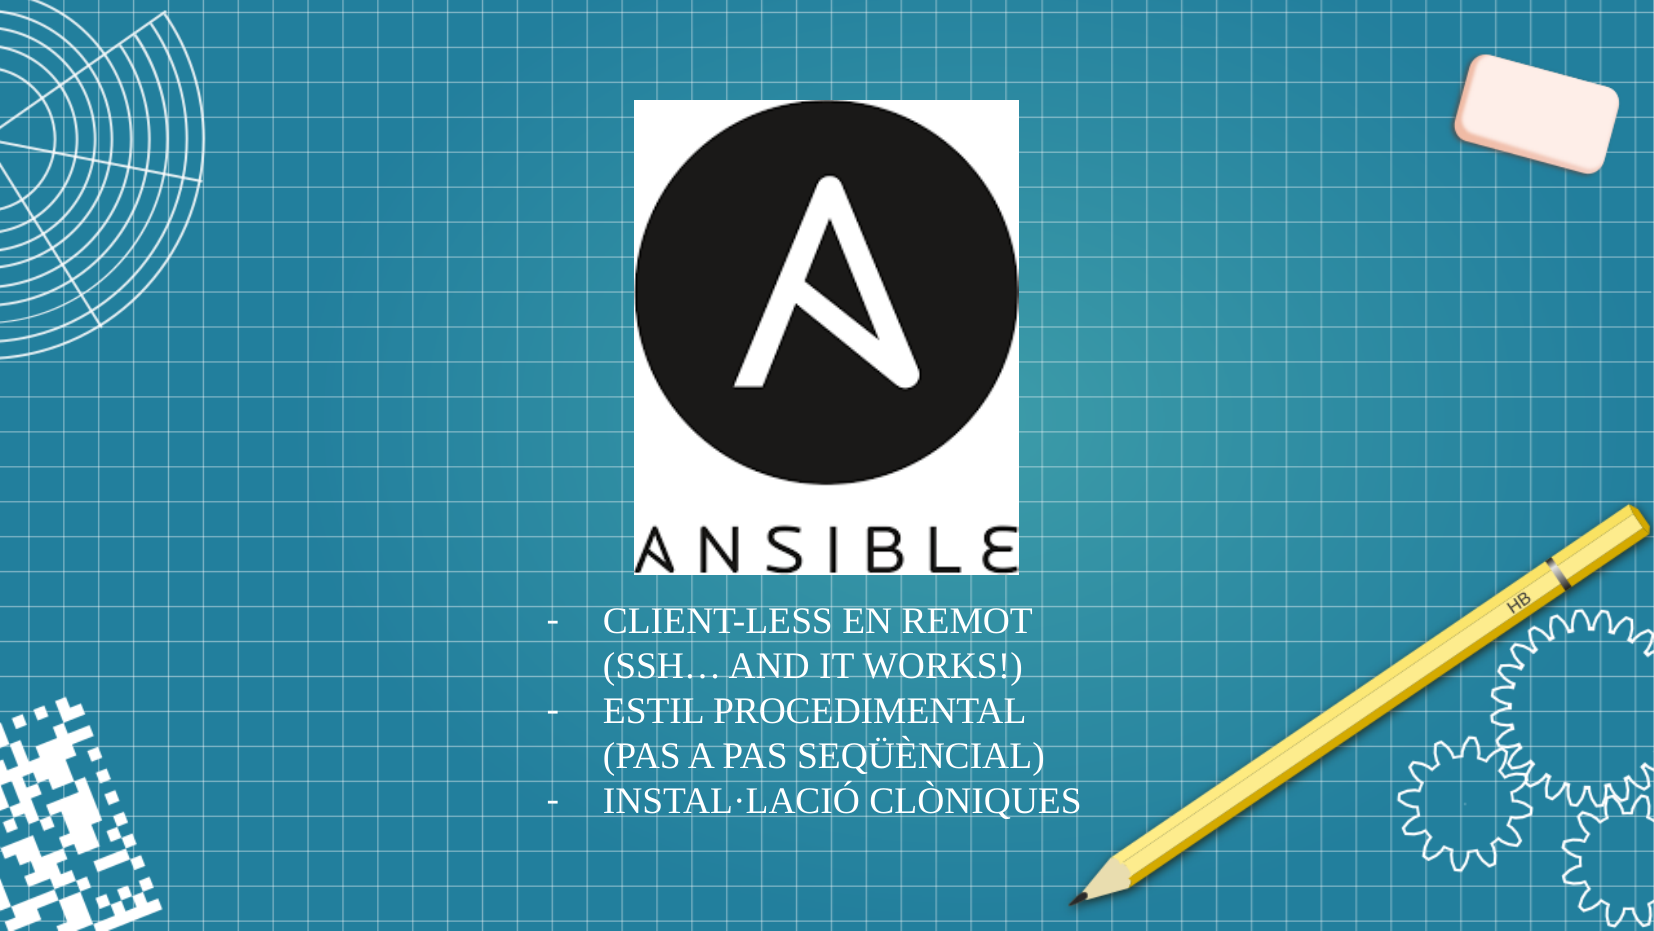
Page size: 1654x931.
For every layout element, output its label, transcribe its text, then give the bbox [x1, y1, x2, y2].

picture [0, 0, 1654, 931]
text_box CLIENT-LESS EN REMOT (SSH… AND IT WORKS!) ESTIL PROCEDIMENTAL (PAS A PAS SEQÜÈNCIAL) INSTAL·LACIÓ CLÒNIQUES [512, 580, 1218, 836]
